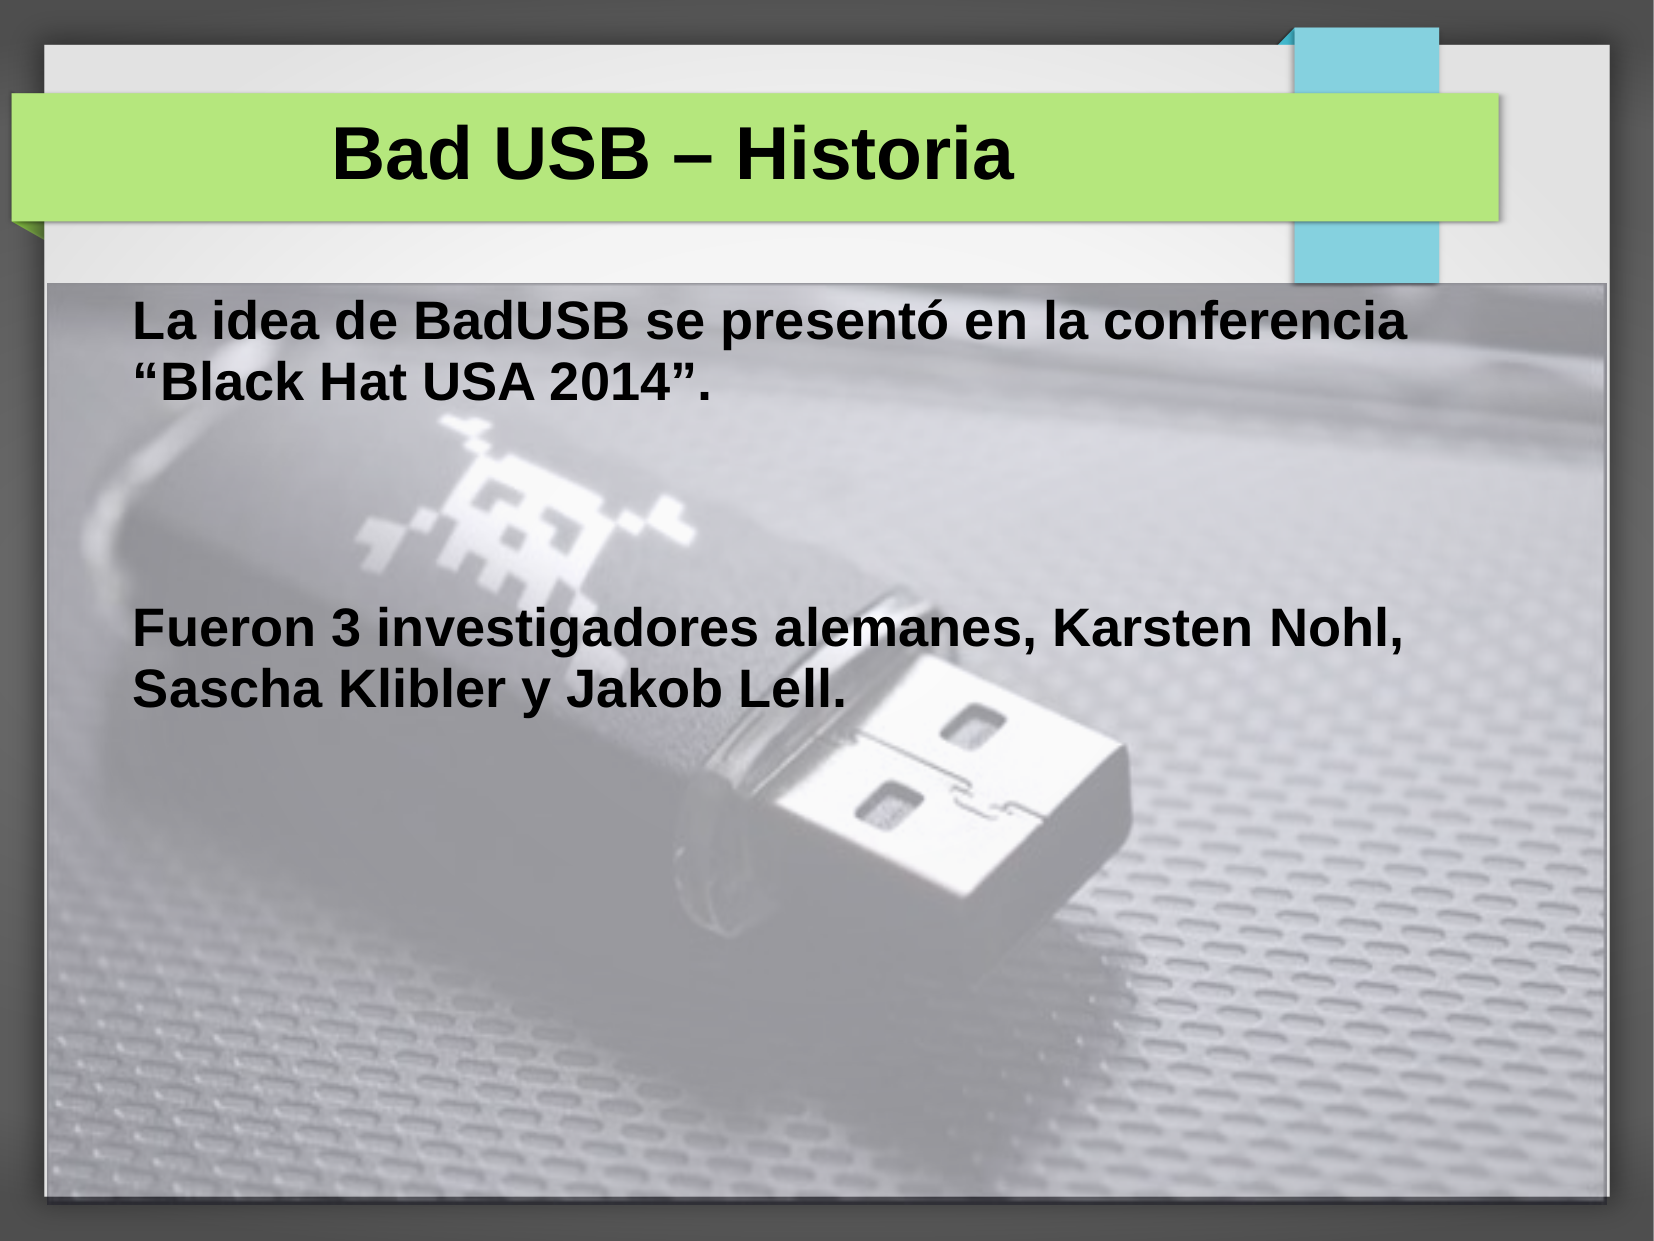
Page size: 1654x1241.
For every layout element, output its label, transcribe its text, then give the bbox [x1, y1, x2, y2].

picture [0, 0, 1654, 1241]
text_box Fueron 3 investigadores alemanes, Karsten Nohl, Sascha Klibler y Jakob Lell. [118, 590, 1430, 727]
title Bad USB – Historia [82, 94, 1264, 213]
text_box La idea de BadUSB se presentó en la conferencia “Black Hat USA 2014”. [118, 283, 1453, 420]
